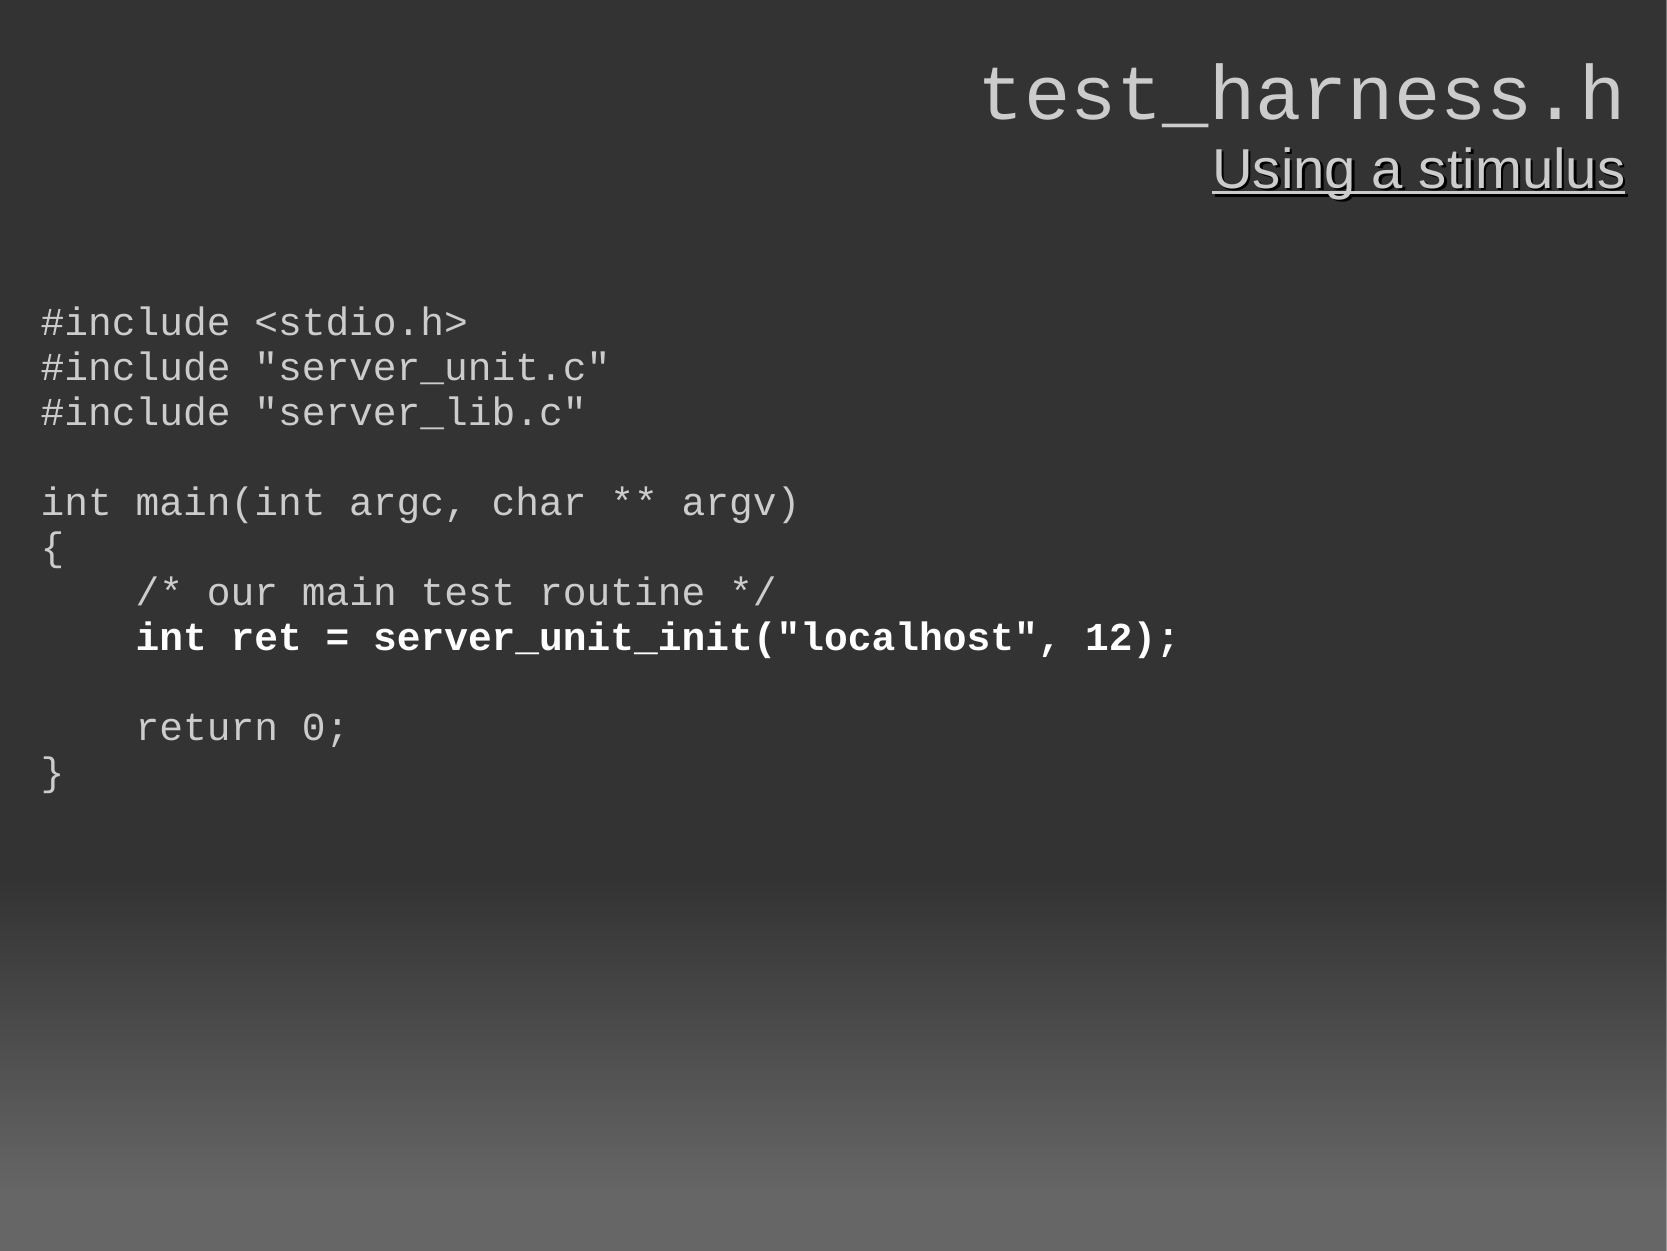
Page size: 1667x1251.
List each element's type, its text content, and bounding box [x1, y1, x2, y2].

title test_harness.h Using a stimulus [39, 49, 1626, 233]
picture [0, 0, 1667, 1251]
list #include <stdio.h> #include "server_unit.c" #include "server_lib.c" int main(int argc, char ** argv) { /* our main test routine */ int ret = server_unit_init("localhost", 12); return 0; } [40, 300, 1627, 1201]
